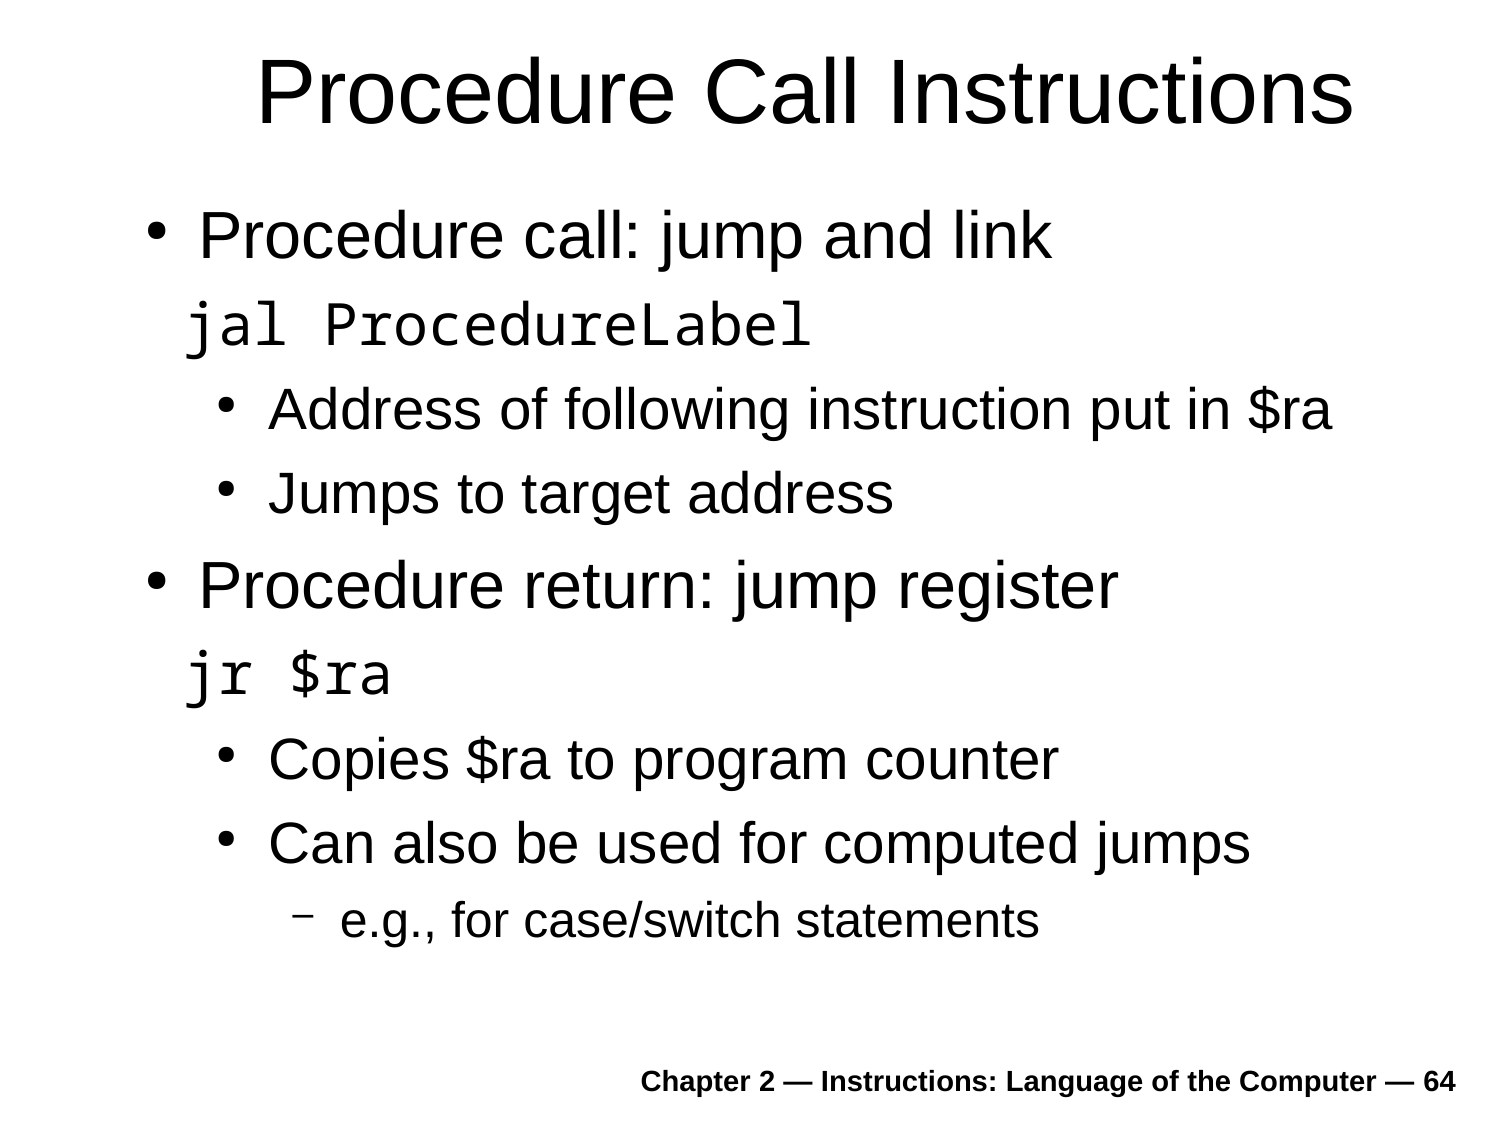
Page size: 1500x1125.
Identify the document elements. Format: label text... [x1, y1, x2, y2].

title Procedure Call Instructions [112, 23, 1468, 149]
list Procedure call: jump and link jal ProcedureLabel Address of following instruction put in $ra Jumps to target address Procedure return: jump register jr $ra Copies $ra to program counter Can also be used for computed jumps e.g., for case/switch statements [112, 184, 1469, 1024]
text_box Chapter 2 — Instructions: Language of the Computer — <number> [277, 1046, 1471, 1106]
